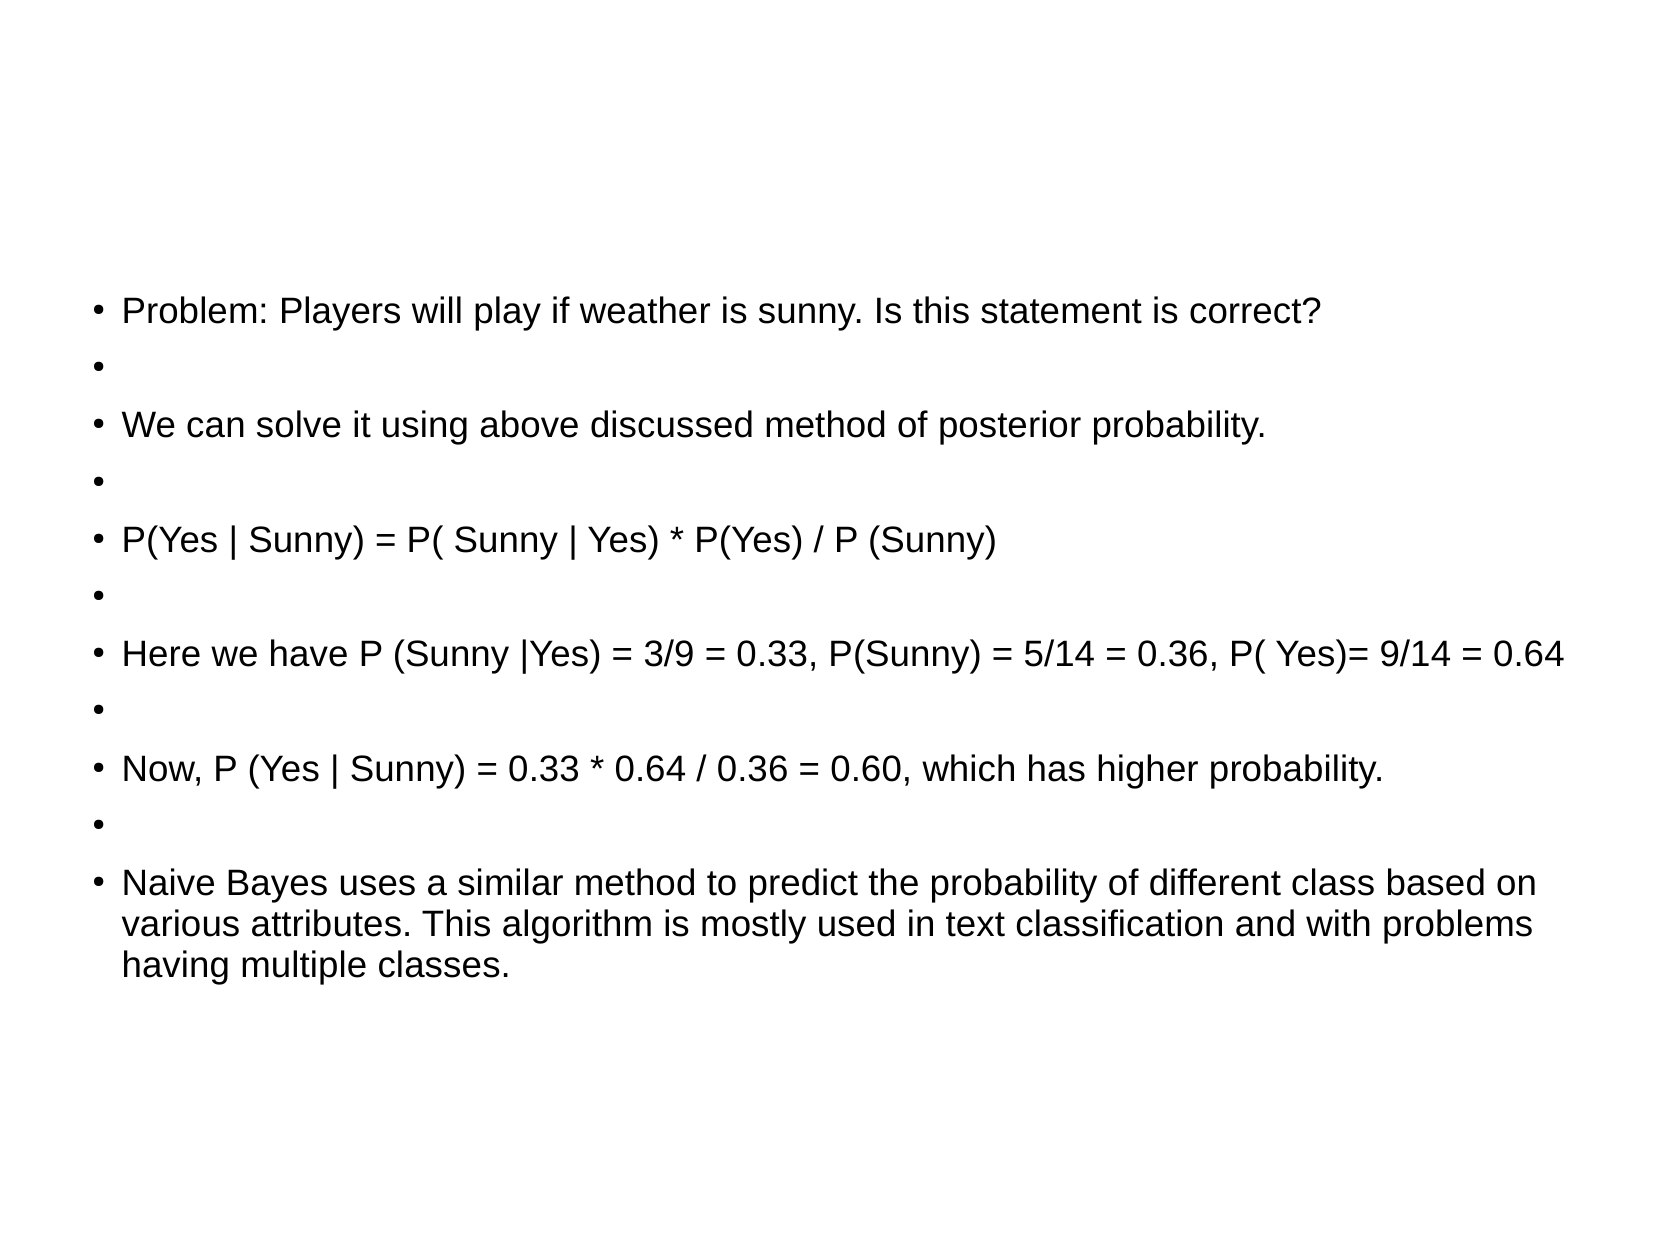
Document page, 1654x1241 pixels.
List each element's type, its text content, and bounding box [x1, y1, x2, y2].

list Problem: Players will play if weather is sunny. Is this statement is correct? We can solve it using above discussed method of posterior probability. P(Yes | Sunny) = P( Sunny | Yes) * P(Yes) / P (Sunny) Here we have P (Sunny |Yes) = 3/9 = 0.33, P(Sunny) = 5/14 = 0.36, P( Yes)= 9/14 = 0.64 Now, P (Yes | Sunny) = 0.33 * 0.64 / 0.36 = 0.60, which has higher probability. Naive Bayes uses a similar method to predict the probability of different class based on various attributes. This algorithm is mostly used in text classification and with problems having multiple classes. [82, 290, 1571, 1010]
